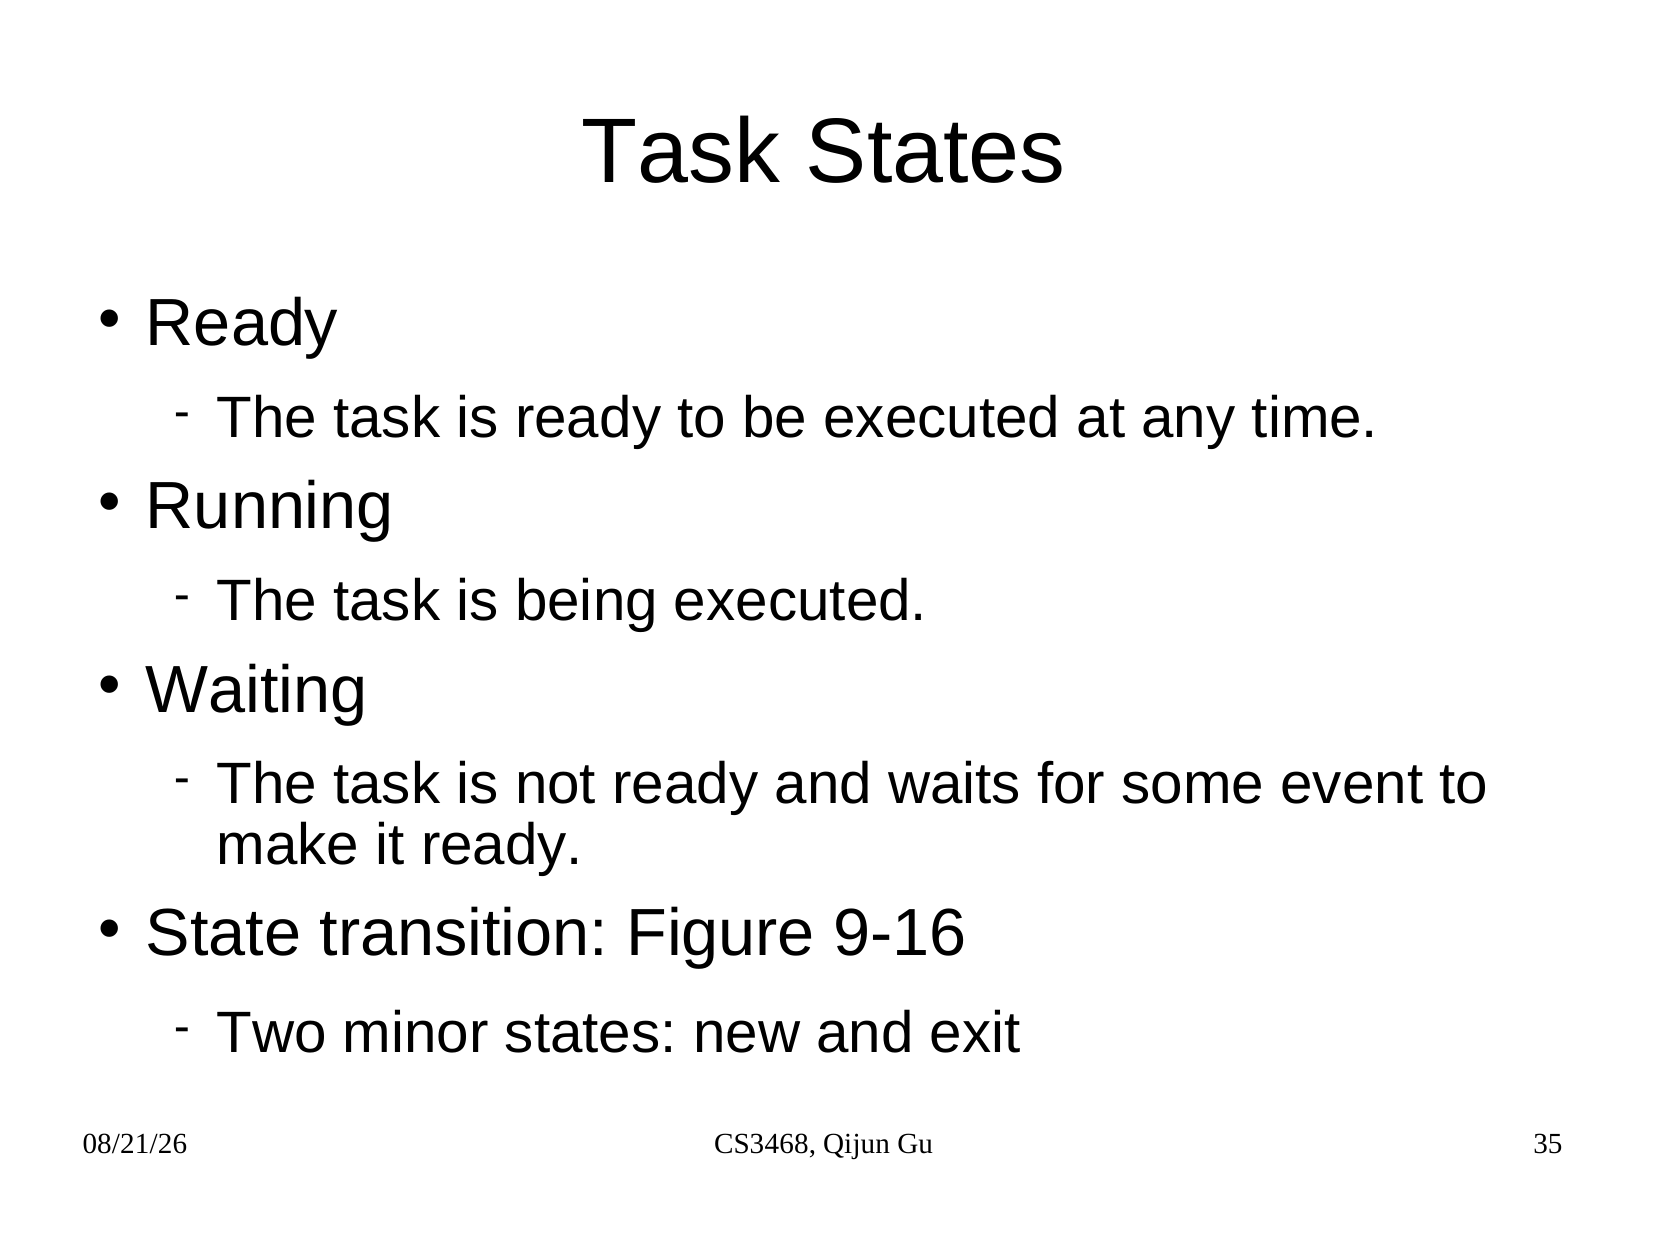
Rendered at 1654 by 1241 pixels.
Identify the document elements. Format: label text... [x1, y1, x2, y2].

title Task States [82, 56, 1566, 245]
list Ready The task is ready to be executed at any time. Running The task is being executed. Waiting The task is not ready and waits for some event to make it ready. State transition: Figure 9-16 Two minor states: new and exit [82, 290, 1566, 1090]
